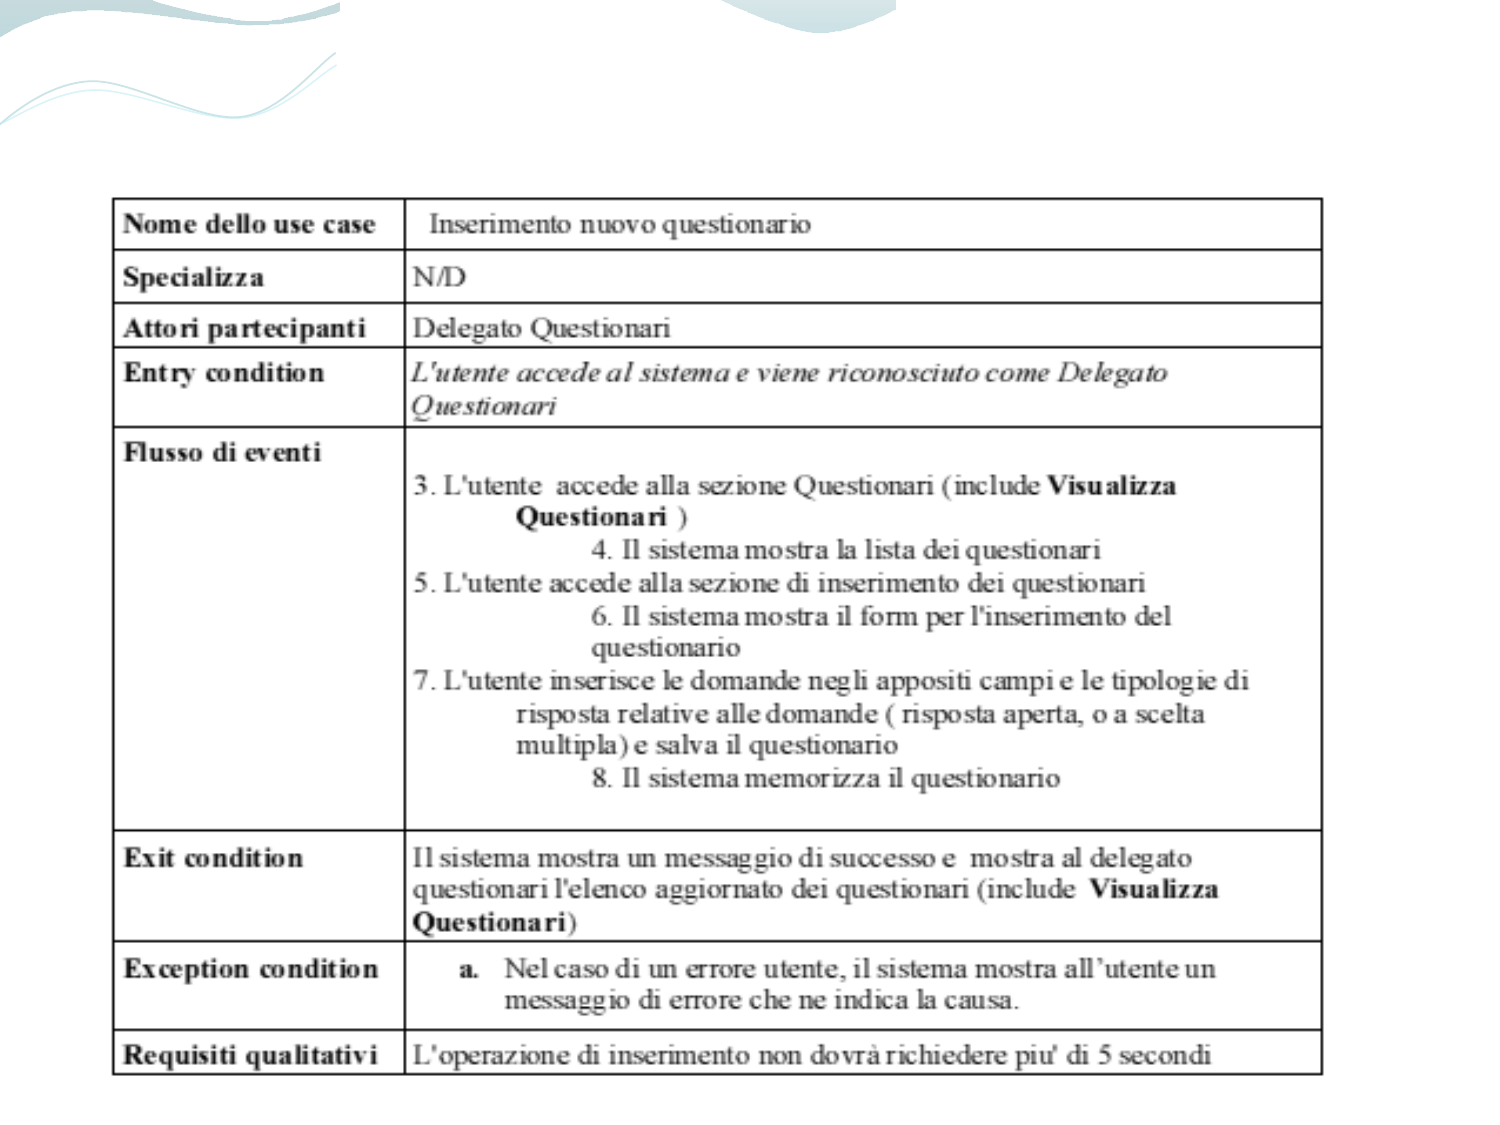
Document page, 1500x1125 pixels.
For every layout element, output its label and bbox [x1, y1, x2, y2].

picture [94, 165, 1359, 1087]
